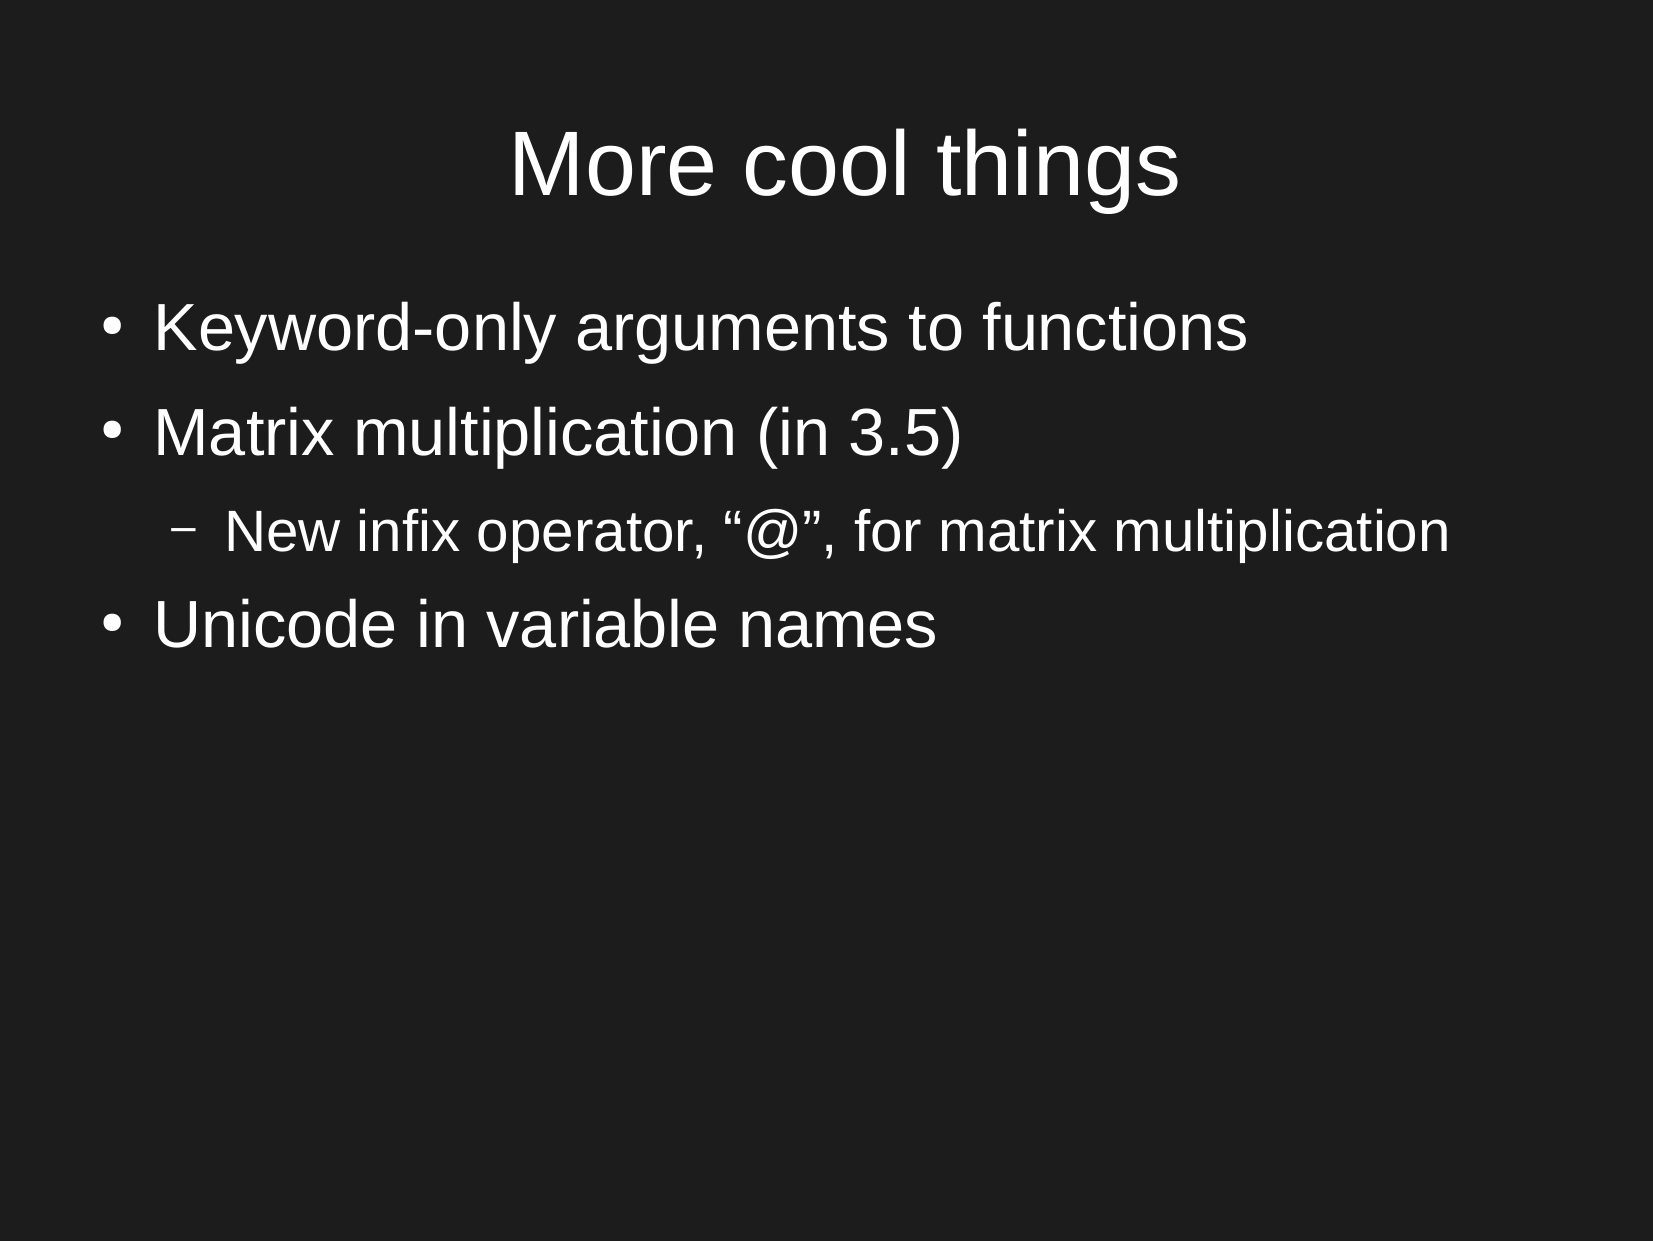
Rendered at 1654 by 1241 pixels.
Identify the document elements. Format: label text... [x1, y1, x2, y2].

title More cool things [102, 60, 1591, 268]
list Keyword-only arguments to functions Matrix multiplication (in 3.5) New infix operator, “@”, for matrix multiplication Unicode in variable names [82, 290, 1571, 1010]
